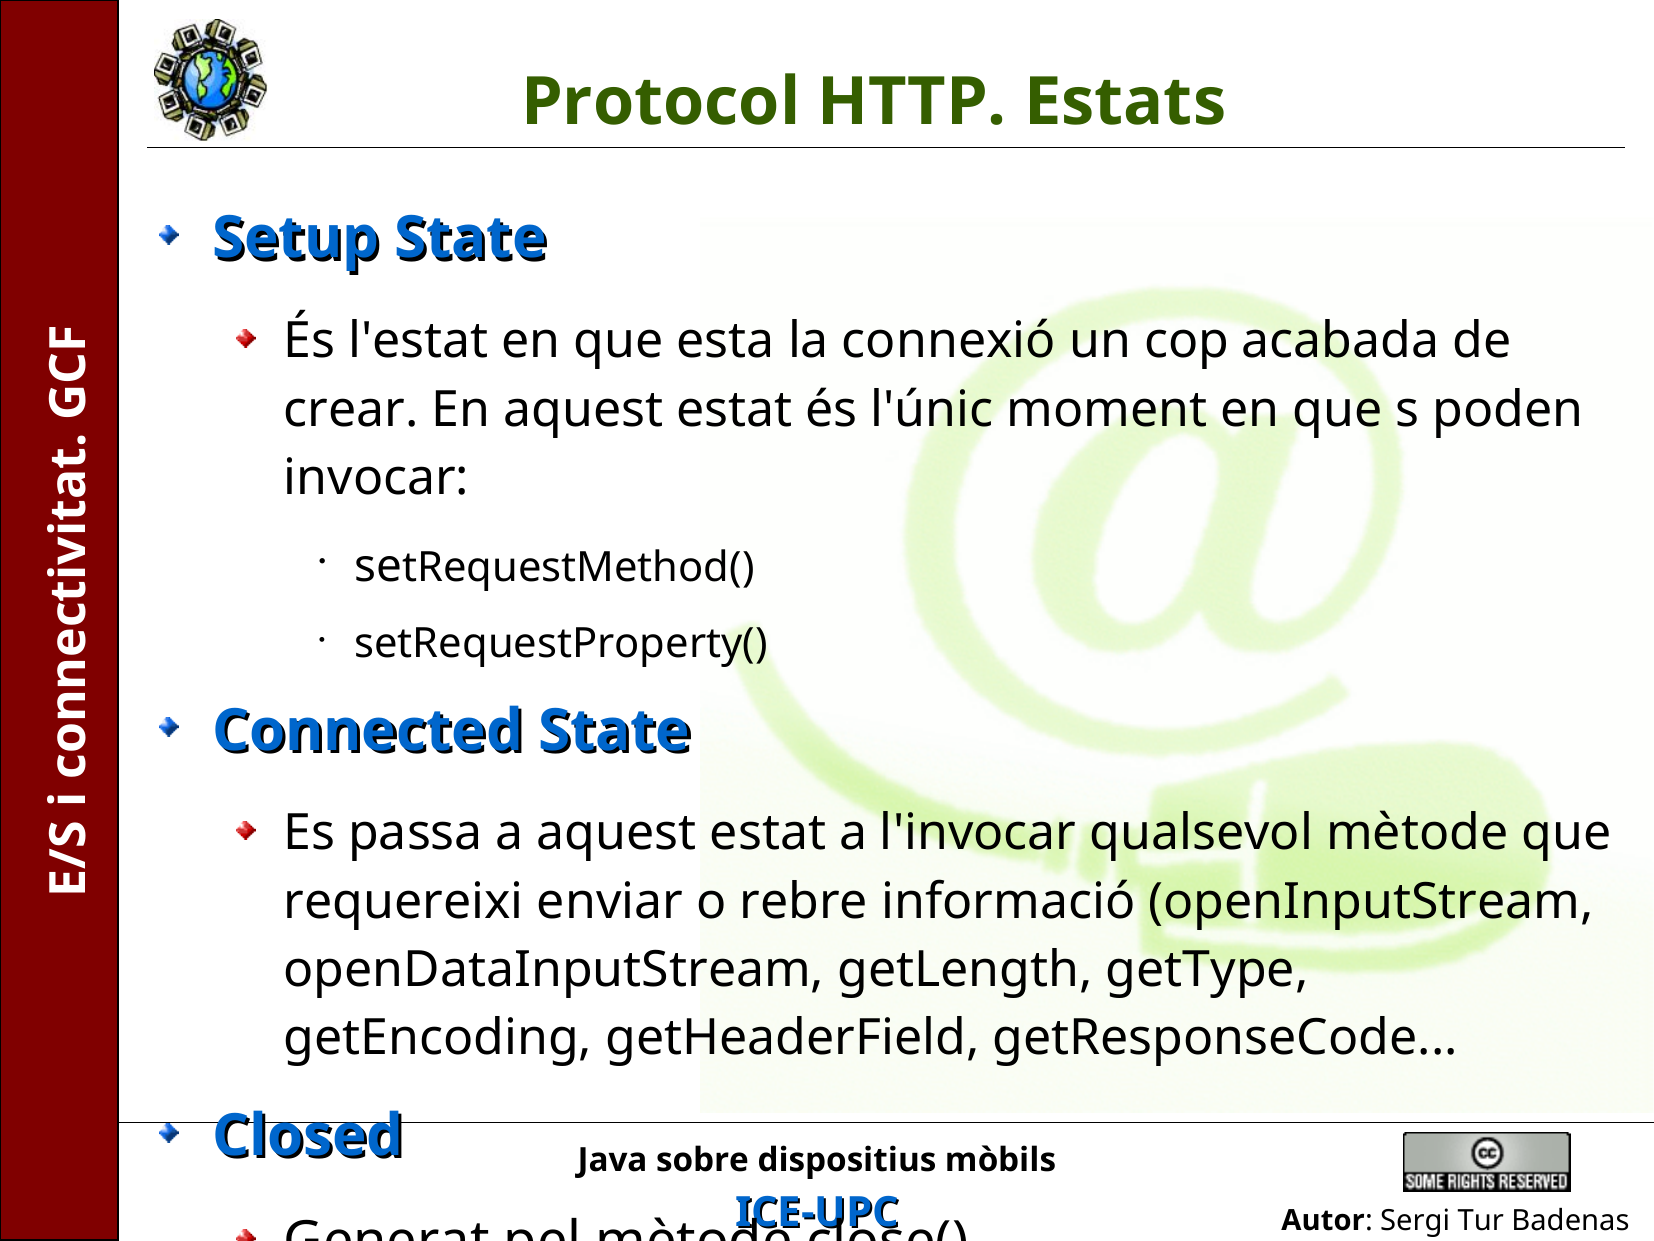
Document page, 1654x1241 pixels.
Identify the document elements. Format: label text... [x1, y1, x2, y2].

picture [700, 217, 1654, 1113]
title Protocol HTTP. Estats [129, 56, 1619, 141]
list Setup State És l'estat en que esta la connexió un cop acabada de crear. En aquest estat és l'únic moment en que s poden invocar: setRequestMethod() setRequestProperty() Connected State Es passa a aquest estat a l'invocar qualsevol mètode que requereixi enviar o rebre informació (openInputStream, openDataInputStream, getLength, getType, getEncoding, getHeaderField, getResponseCode... Closed Generat pel mètode close(). [141, 195, 1630, 1107]
picture [236, 1229, 256, 1241]
picture [159, 1123, 179, 1143]
picture [154, 19, 268, 56]
picture [1403, 1132, 1571, 1192]
